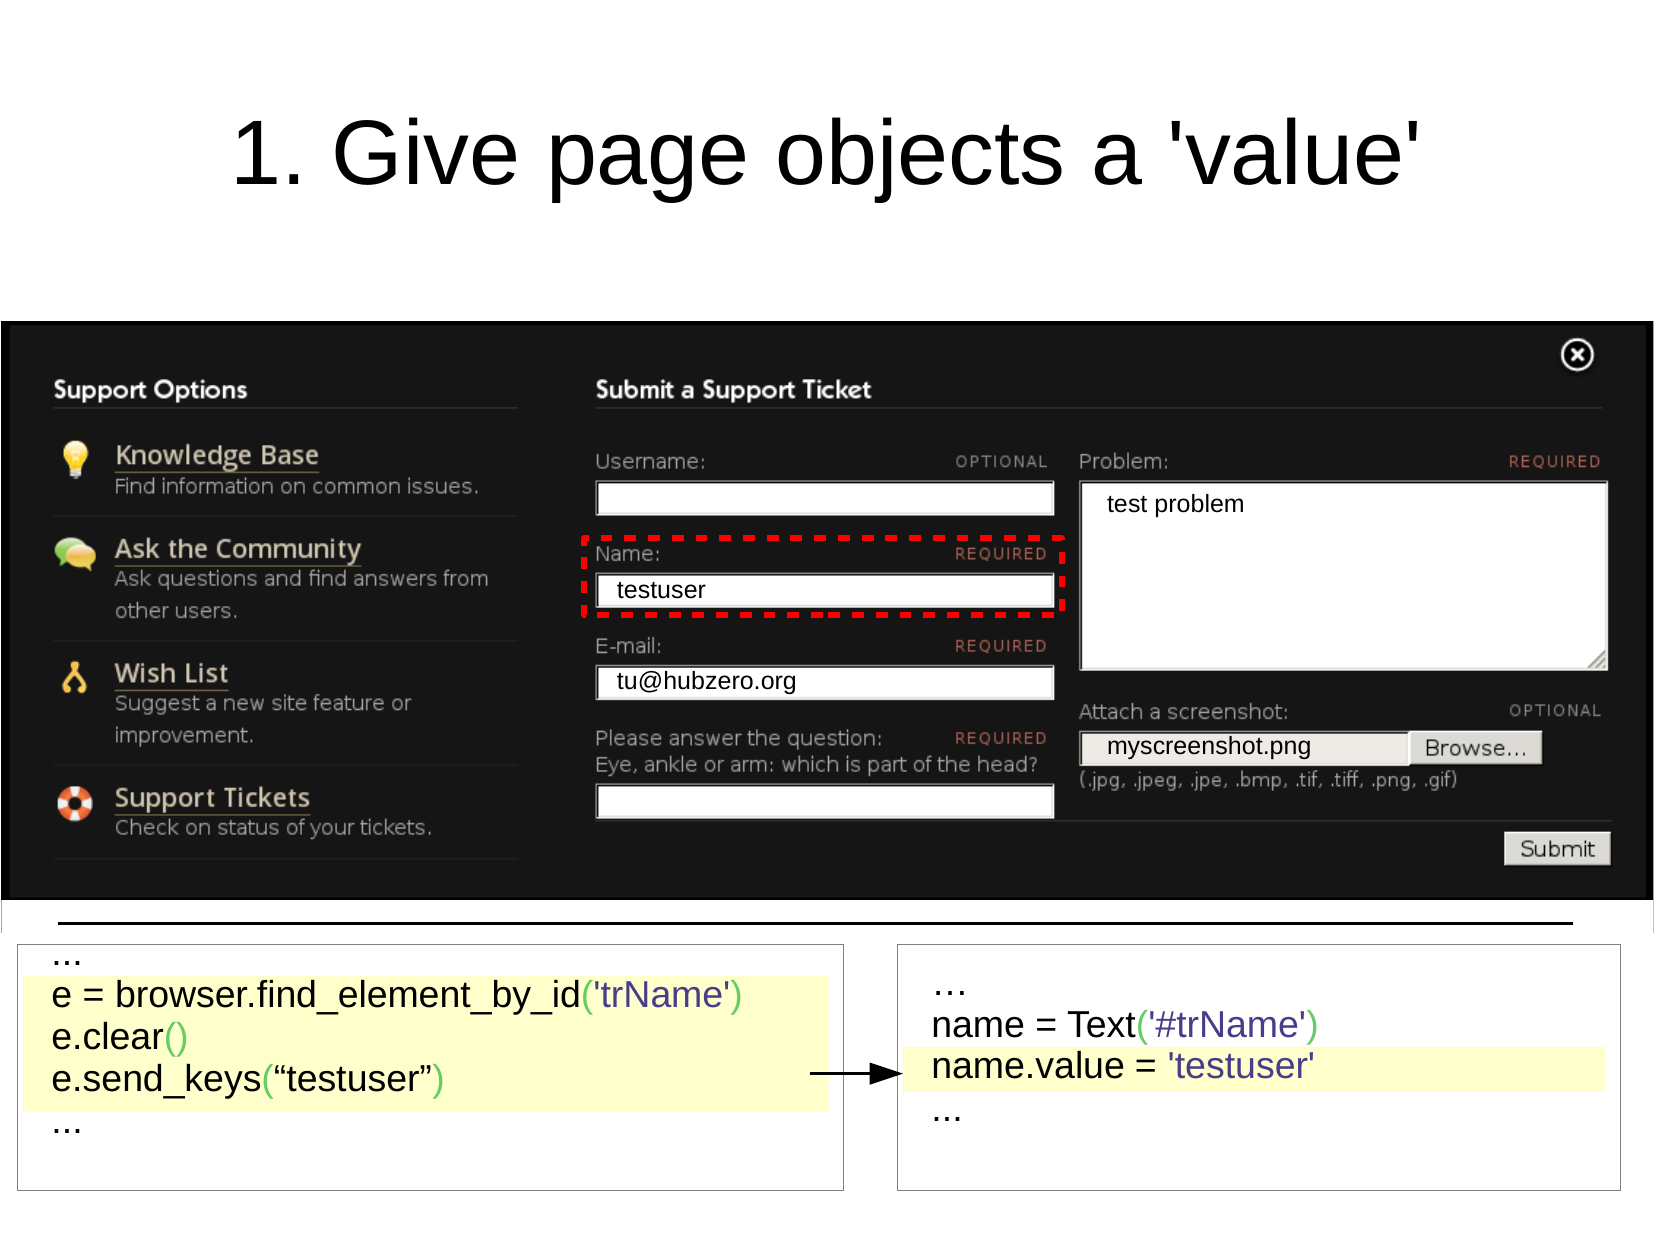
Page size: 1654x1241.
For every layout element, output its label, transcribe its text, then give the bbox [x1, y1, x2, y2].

text_box … name = Text('#trName') name.value = 'testuser' ... [916, 953, 1576, 1137]
text_box testuser [602, 567, 722, 612]
text_box ... e = browser.find_element_by_id('trName') e.clear() e.send_keys(“testuser”) ... [36, 924, 844, 1191]
text_box test problem [1092, 482, 1261, 526]
title 1. Give page objects a 'value' [82, 49, 1571, 257]
picture [1, 321, 1654, 900]
text_box tu@hubzero.org [602, 659, 813, 703]
text_box [1, 900, 1654, 1212]
text_box myscreenshot.png [1092, 724, 1327, 768]
